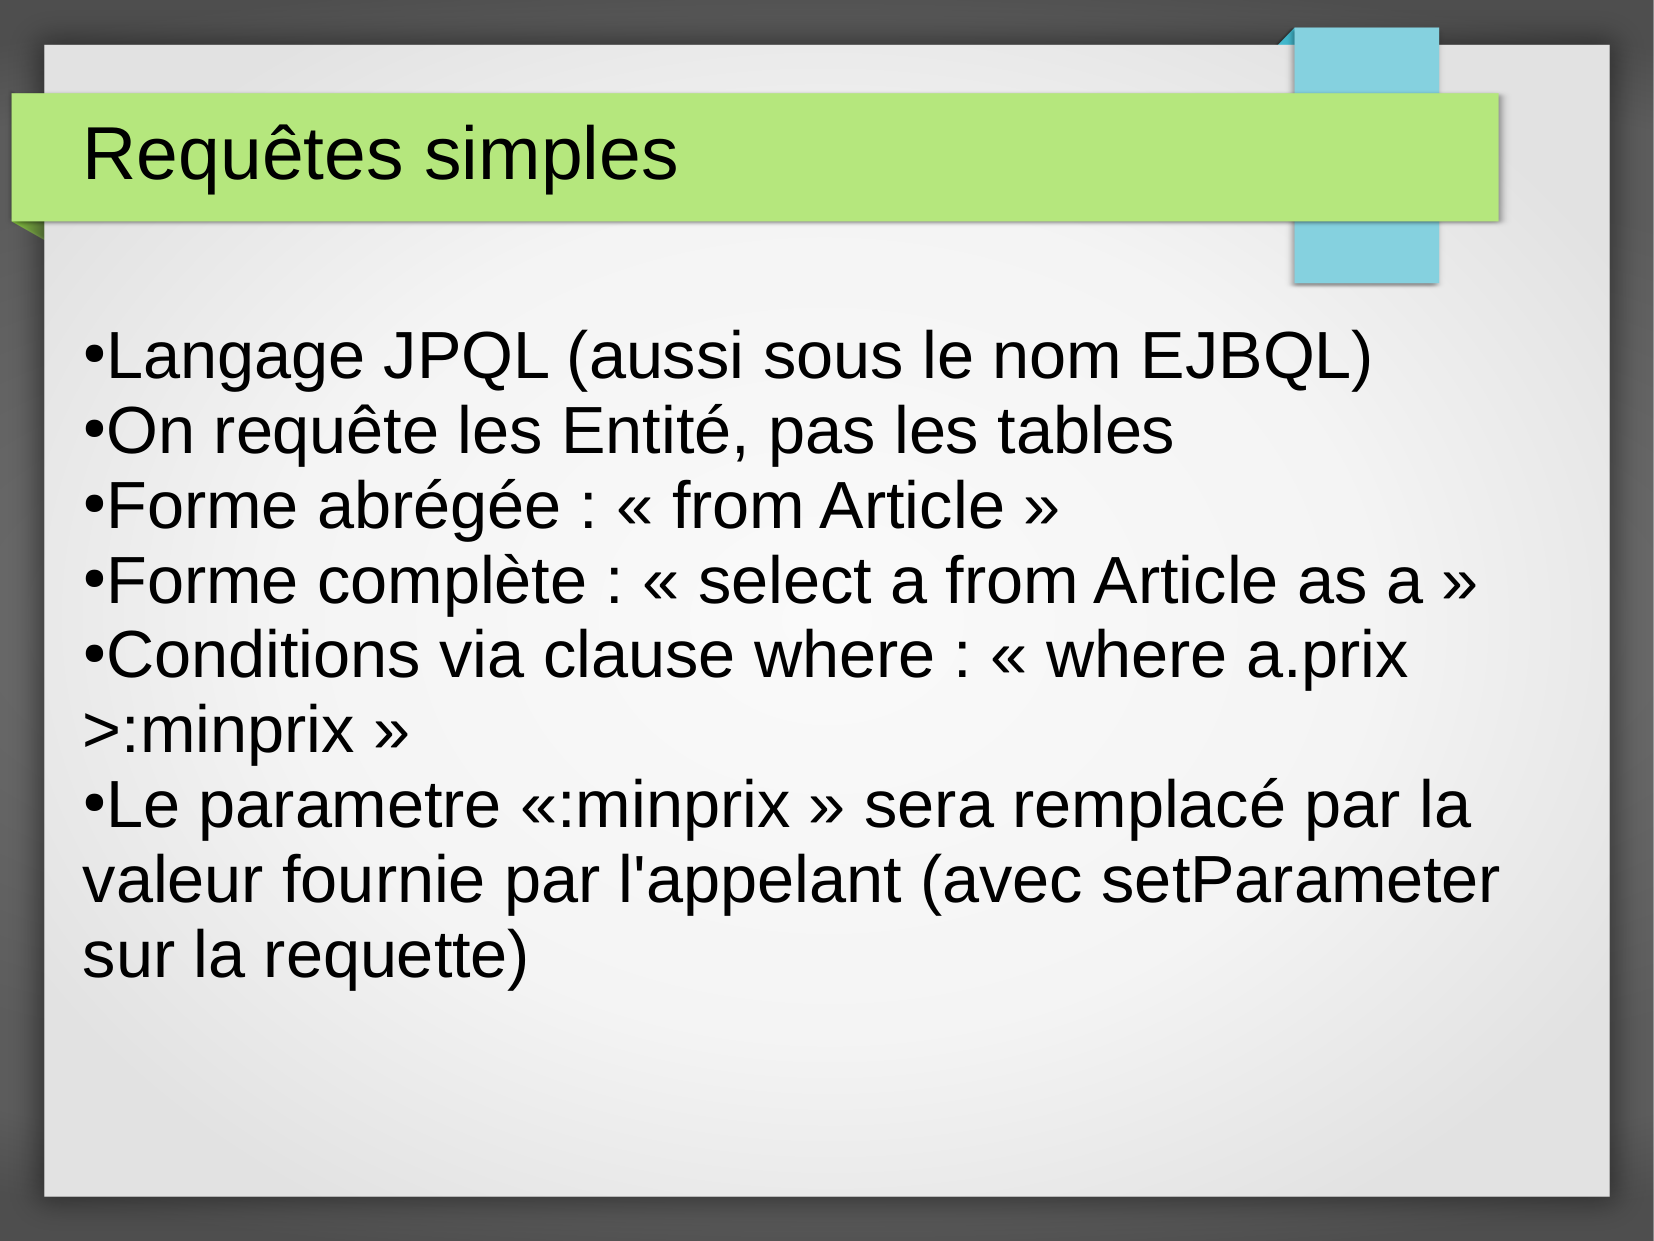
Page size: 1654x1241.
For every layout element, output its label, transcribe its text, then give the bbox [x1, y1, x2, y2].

picture [0, 0, 1654, 1241]
subtitle Langage JPQL (aussi sous le nom EJBQL) On requête les Entité, pas les tables Forme abrégée : « from Article » Forme complète : « select a from Article as a » Conditions via clause where : « where a.prix >:minprix » Le parametre «:minprix » sera remplacé par la valeur fournie par l'appelant (avec setParameter sur la requette) [82, 295, 1571, 1015]
title Requêtes simples [82, 94, 1264, 213]
